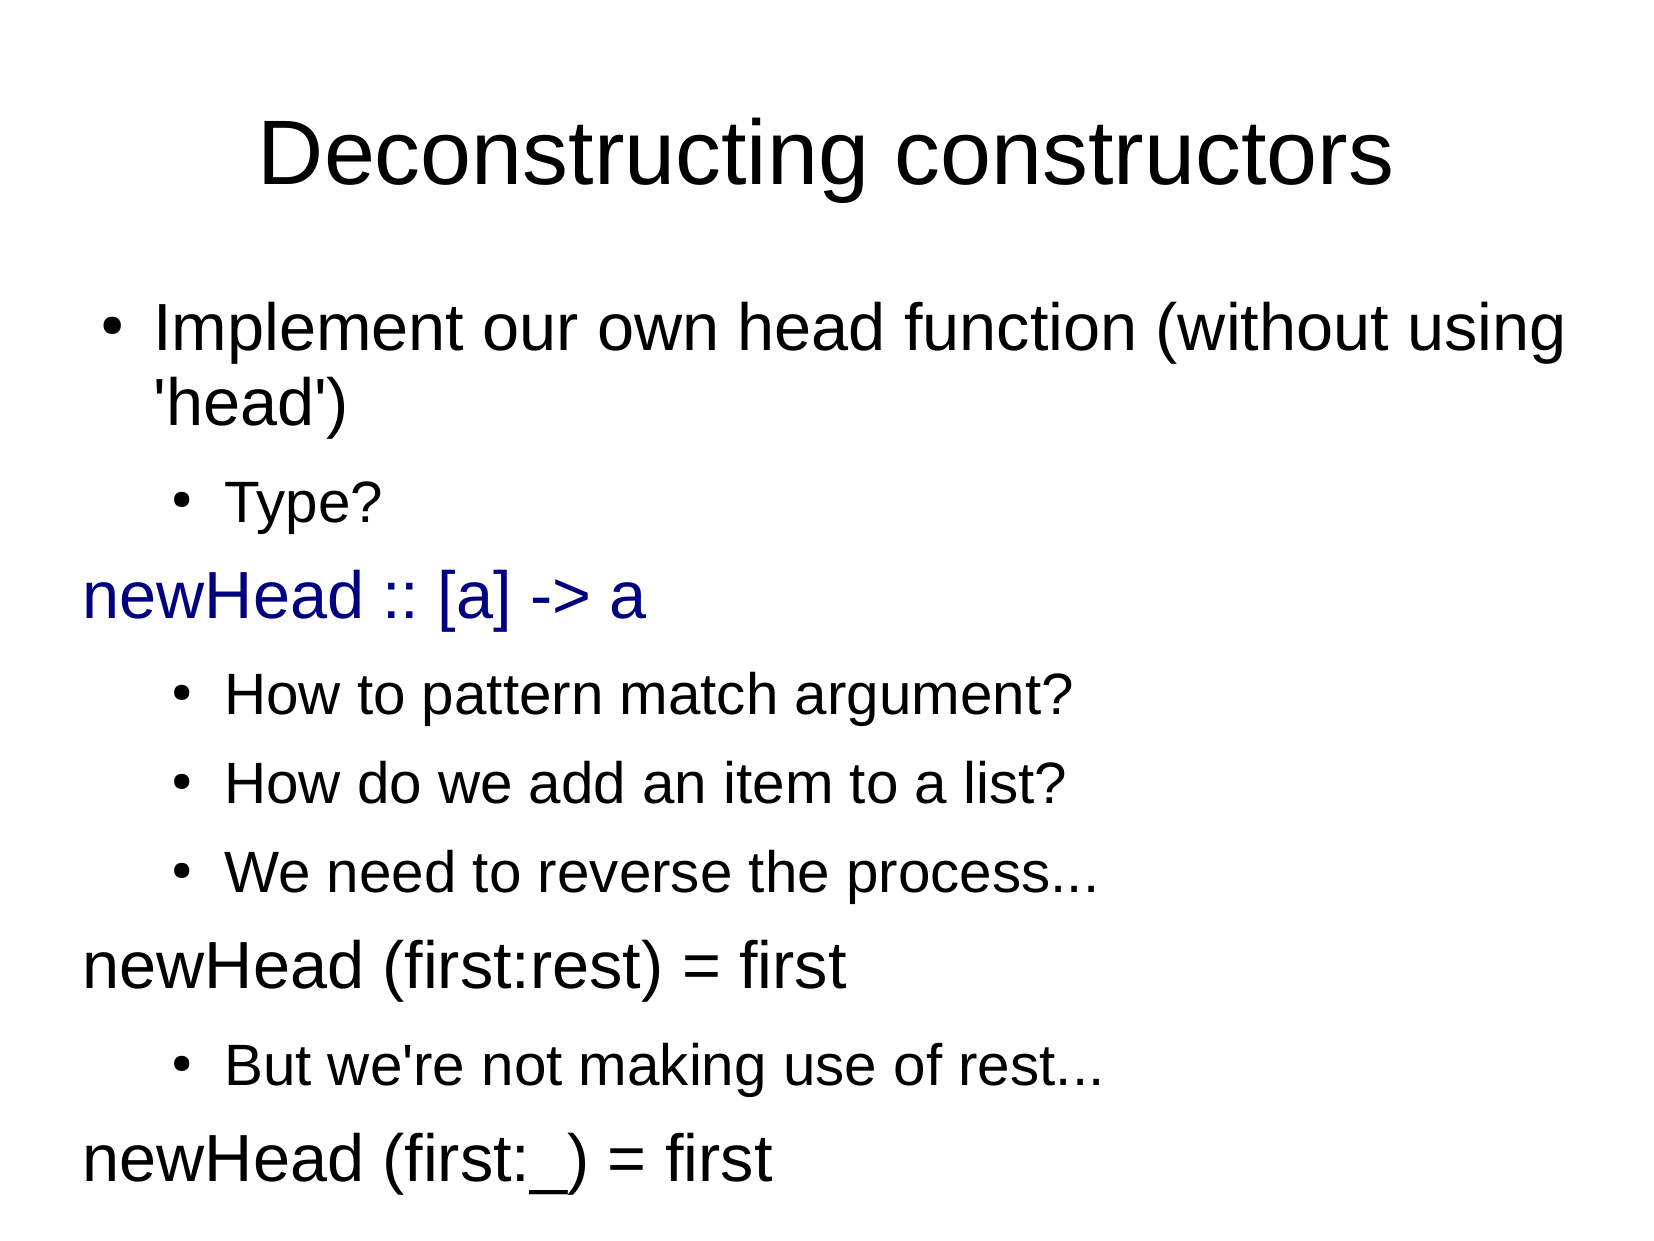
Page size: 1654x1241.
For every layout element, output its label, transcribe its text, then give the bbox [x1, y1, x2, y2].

list Implement our own head function (without using 'head') Type? newHead :: [a] -> a How to pattern match argument? How do we add an item to a list? We need to reverse the process... newHead (first:rest) = first But we're not making use of rest... newHead (first:_) = first [82, 290, 1571, 1241]
title Deconstructing constructors [82, 49, 1571, 257]
